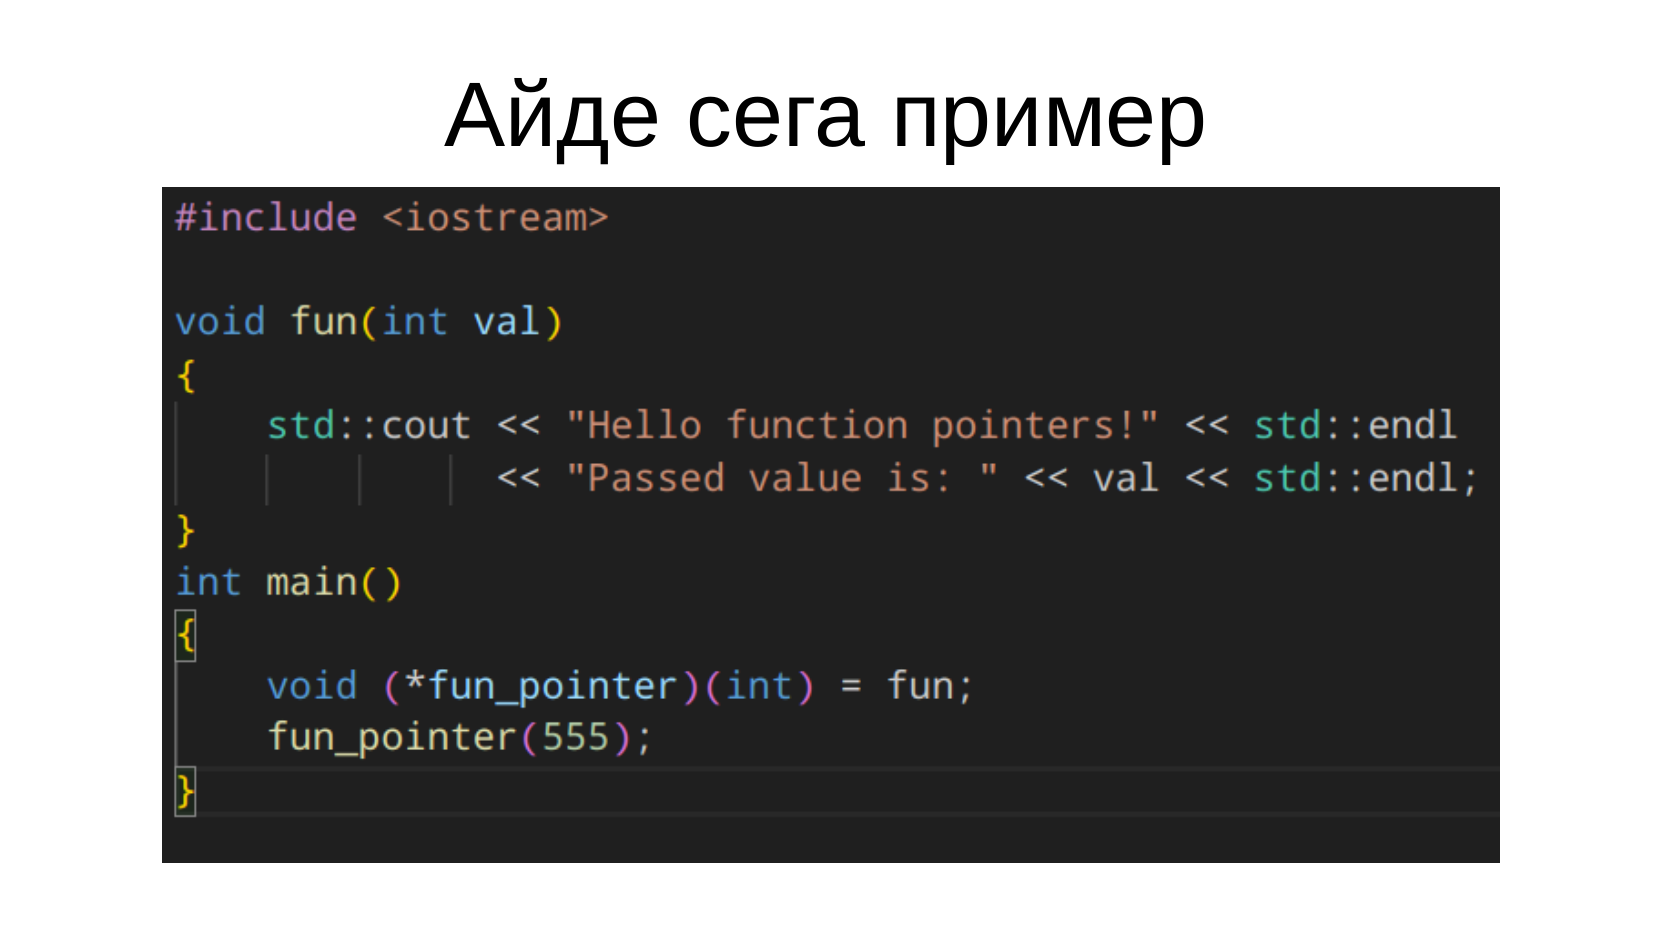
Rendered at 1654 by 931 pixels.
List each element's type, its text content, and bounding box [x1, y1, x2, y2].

title Айде сега пример [82, 37, 1571, 193]
picture [162, 187, 1501, 863]
